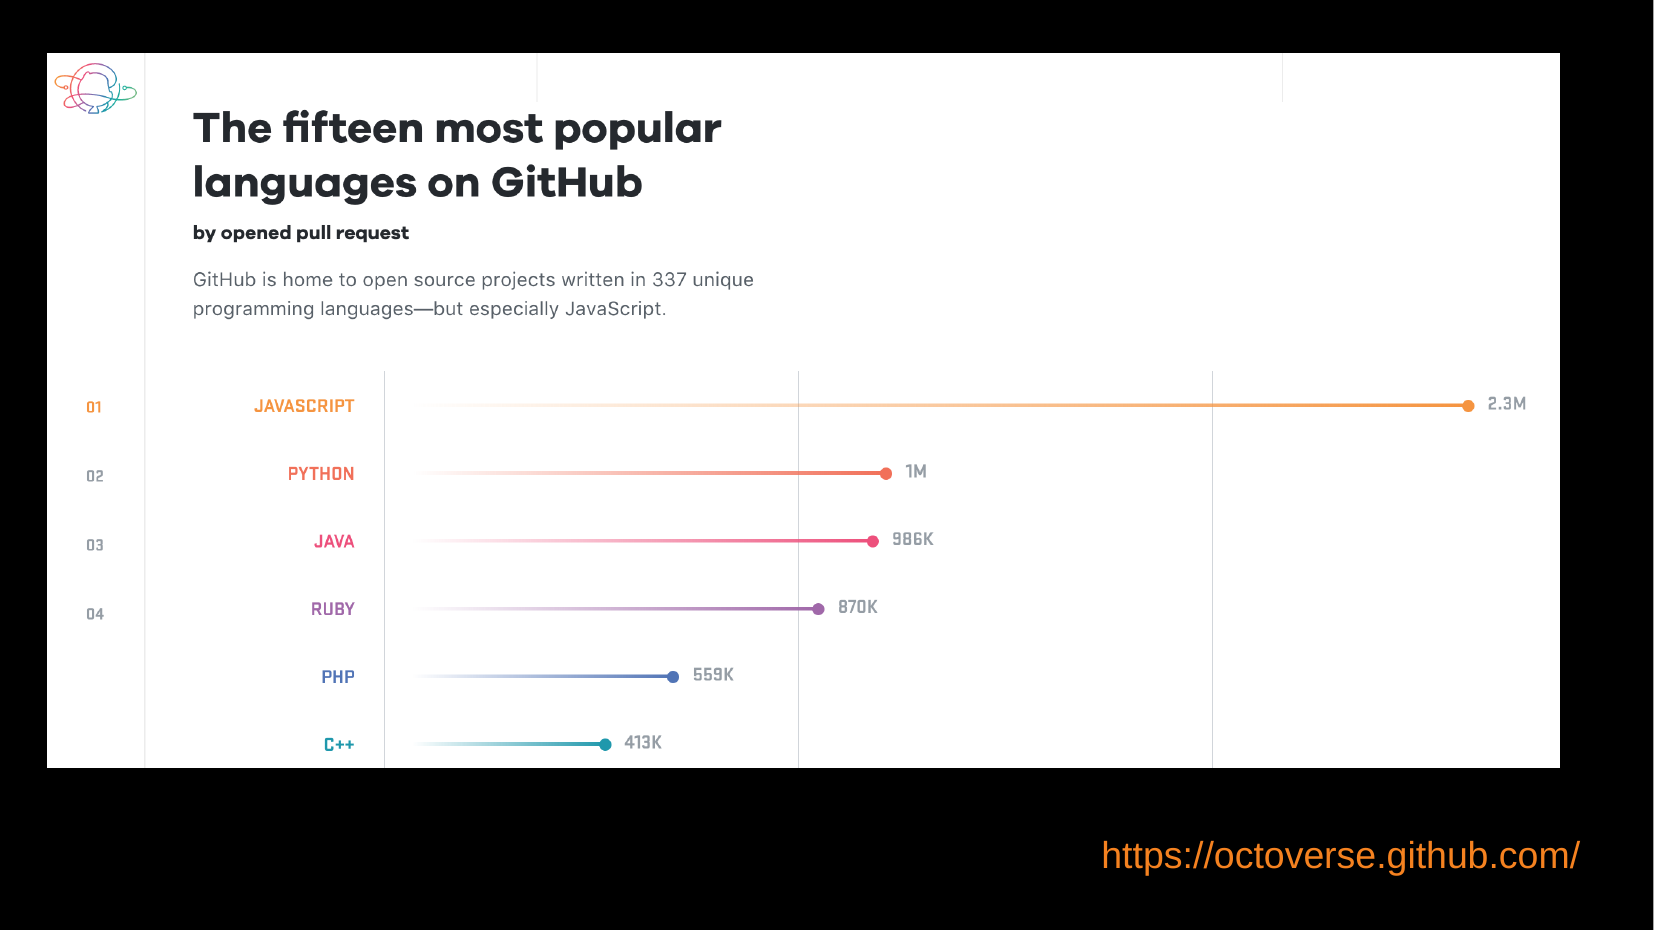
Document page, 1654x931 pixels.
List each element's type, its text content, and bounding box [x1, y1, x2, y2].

text_box https://octoverse.github.com/ [1086, 827, 1607, 898]
picture [47, 53, 1560, 768]
